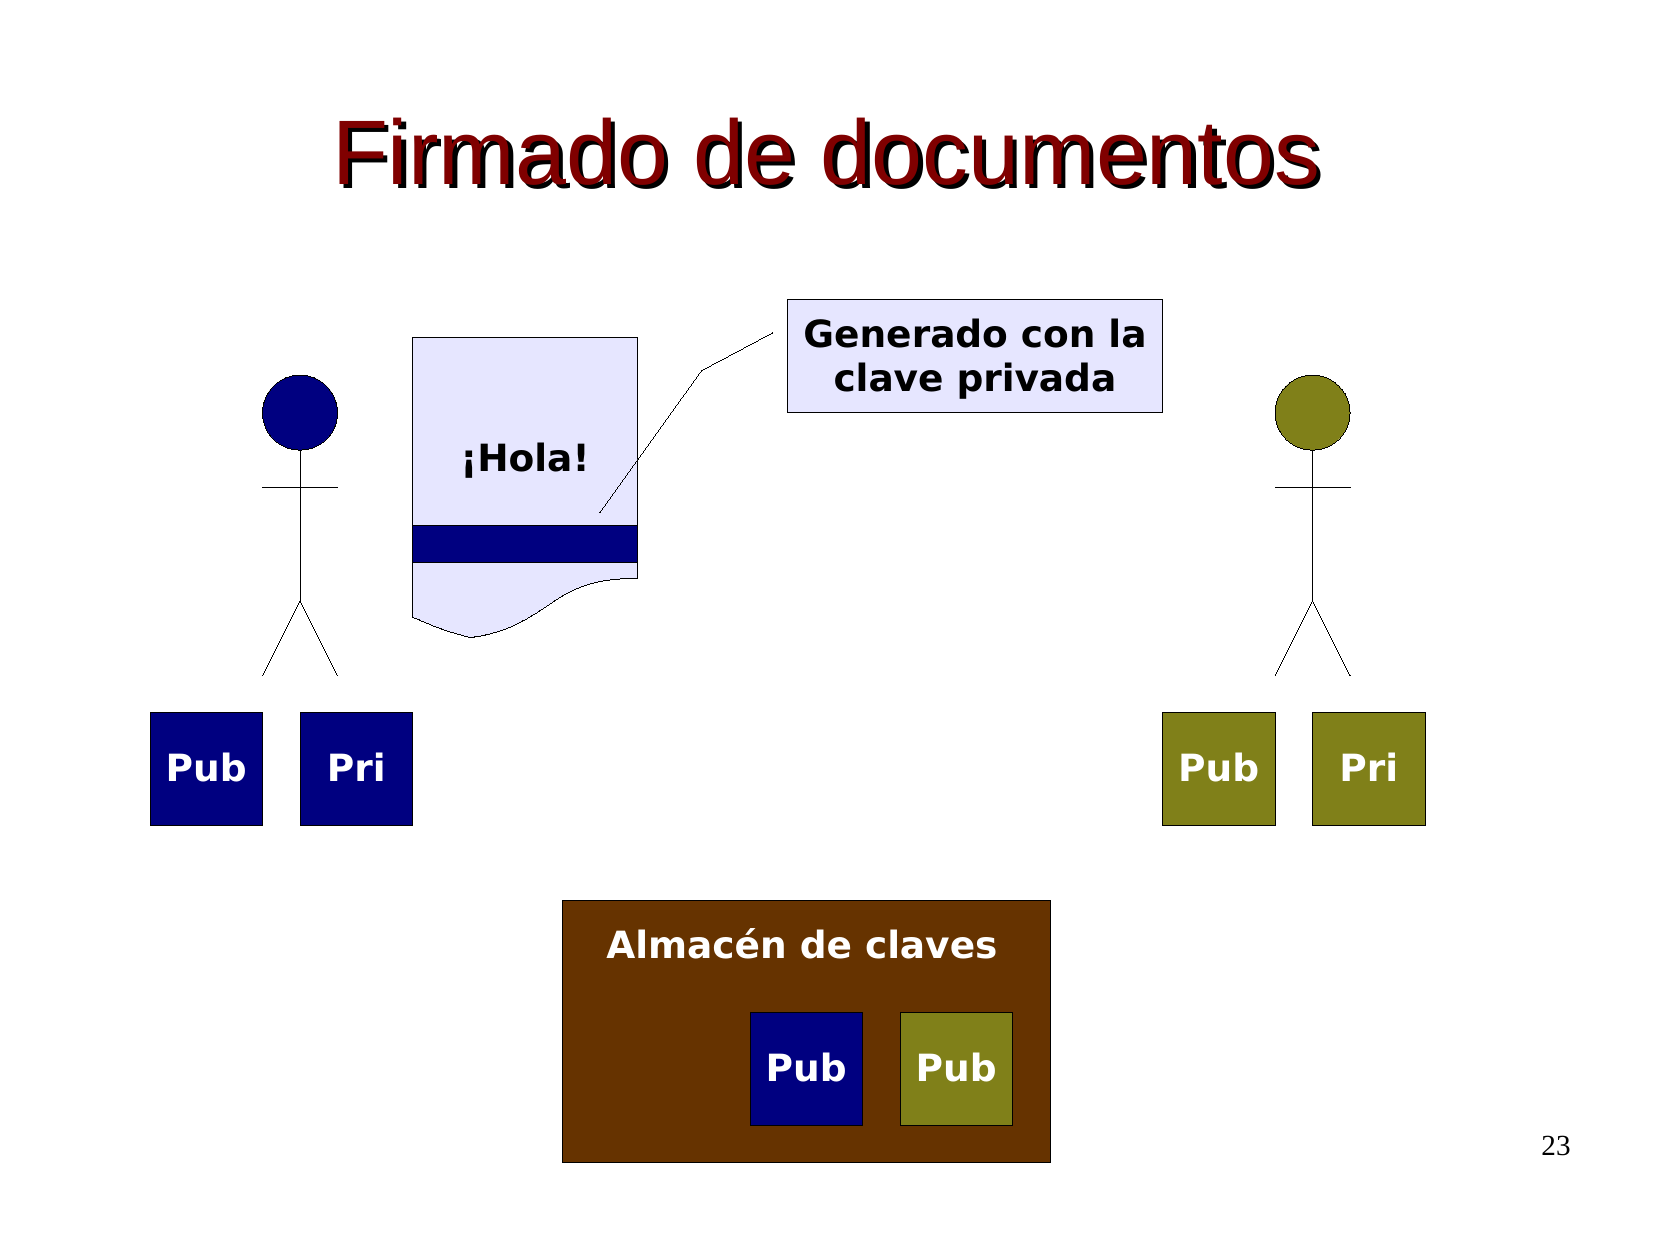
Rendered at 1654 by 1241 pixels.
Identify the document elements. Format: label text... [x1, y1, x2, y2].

text_box ¡Hola! [412, 337, 638, 525]
text_box [1275, 375, 1351, 451]
text_box Pub [750, 1012, 863, 1126]
text_box Pub [900, 1012, 1013, 1126]
text_box [262, 375, 338, 451]
text_box Pri [300, 712, 413, 826]
text_box ¡Hola! [412, 563, 638, 638]
text_box [412, 525, 638, 563]
text_box Almacén de claves [591, 916, 1013, 976]
text_box [562, 900, 1051, 1163]
text_box Generado con la clave privada [788, 300, 1163, 413]
title Firmado de documentos [82, 56, 1571, 250]
text_box Pub [150, 712, 263, 826]
text_box Pub [1162, 712, 1276, 826]
text_box Pri [1312, 712, 1426, 826]
